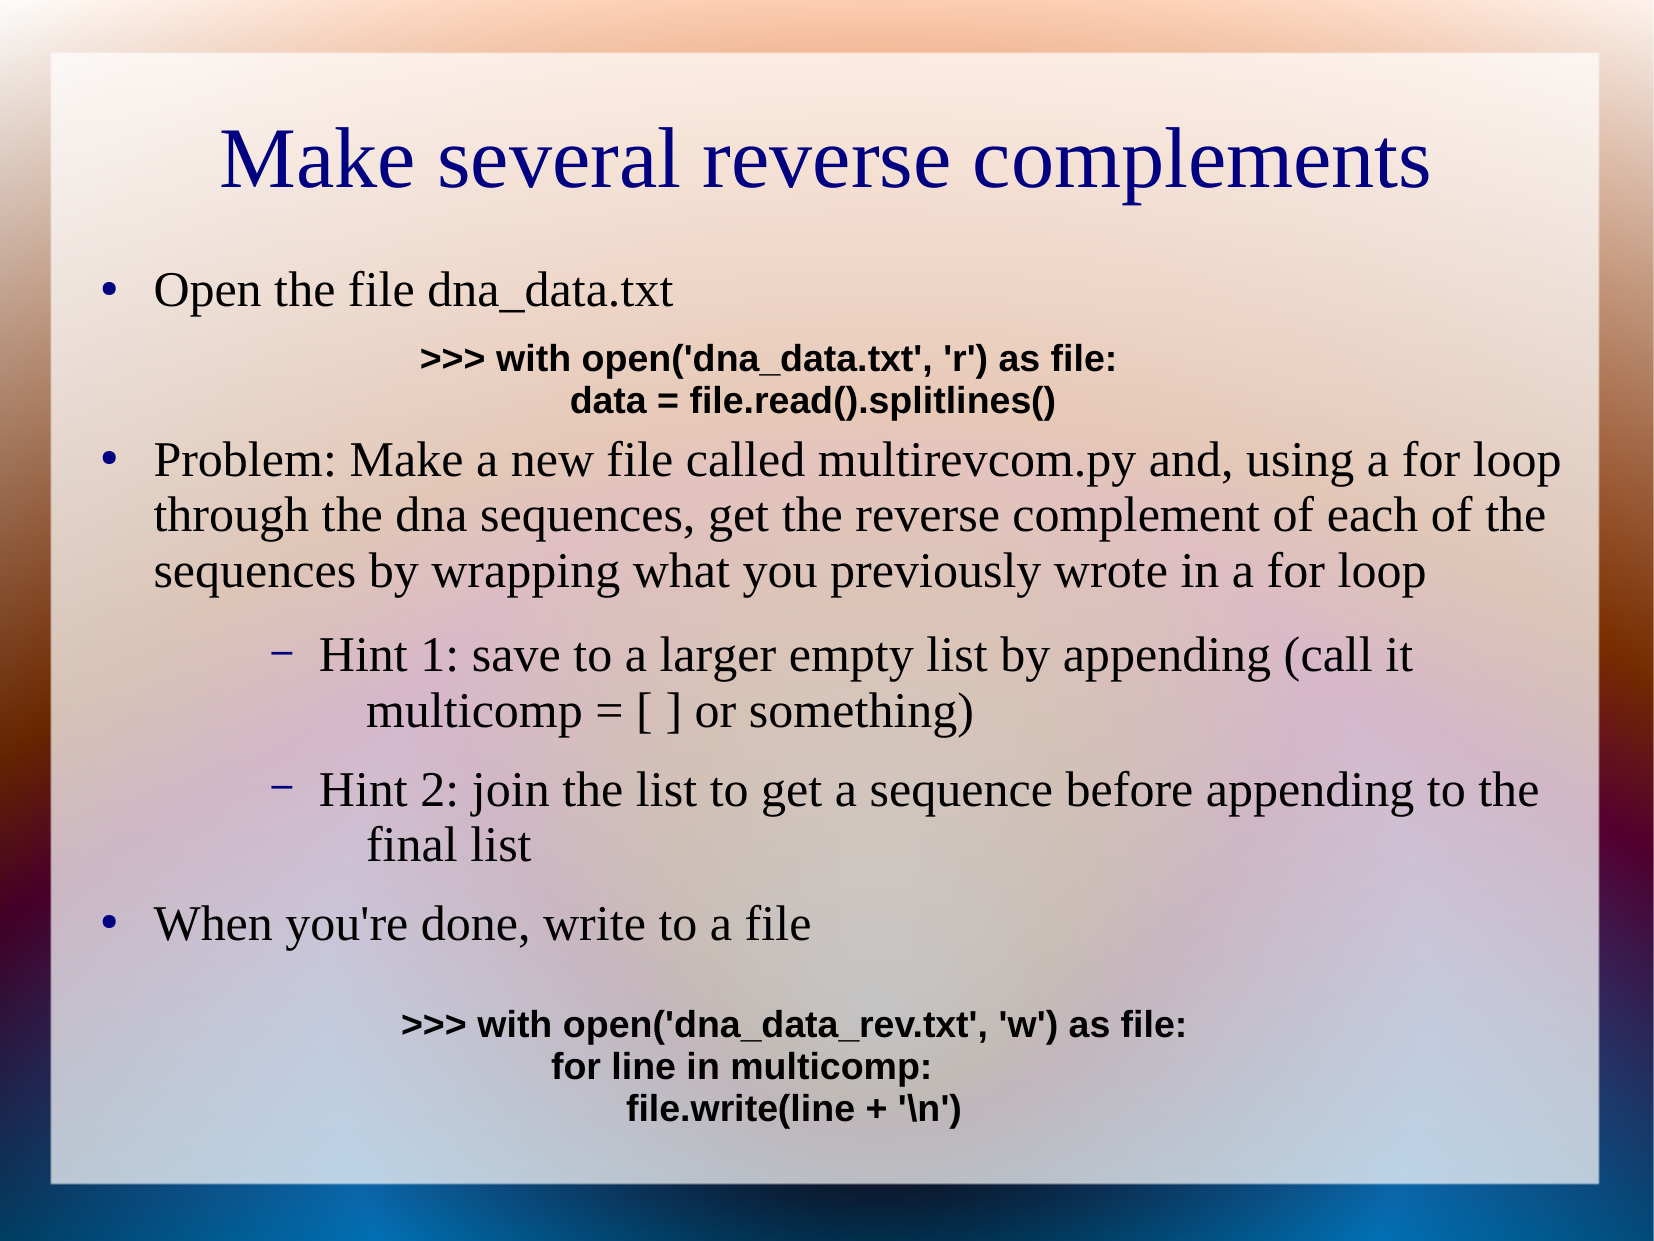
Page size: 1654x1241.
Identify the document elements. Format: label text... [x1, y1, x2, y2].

text_box >>> with open('dna_data.txt', 'r') as file: data = file.read().splitlines() [405, 330, 1192, 429]
title Make several reverse complements [82, 55, 1571, 262]
list Open the file dna_data.txt Problem: Make a new file called multirevcom.py and, using a for loop through the dna sequences, get the reverse complement of each of the sequences by wrapping what you previously wrote in a for loop Hint 1: save to a larger empty list by appending (call it multicomp = [ ] or something) Hint 2: join the list to get a sequence before appending to the final list When you're done, write to a file [82, 262, 1571, 982]
text_box >>> with open('dna_data_rev.txt', 'w') as file: for line in multicomp: file.write(line + '\n') [386, 996, 1227, 1137]
picture [0, 0, 1654, 1241]
